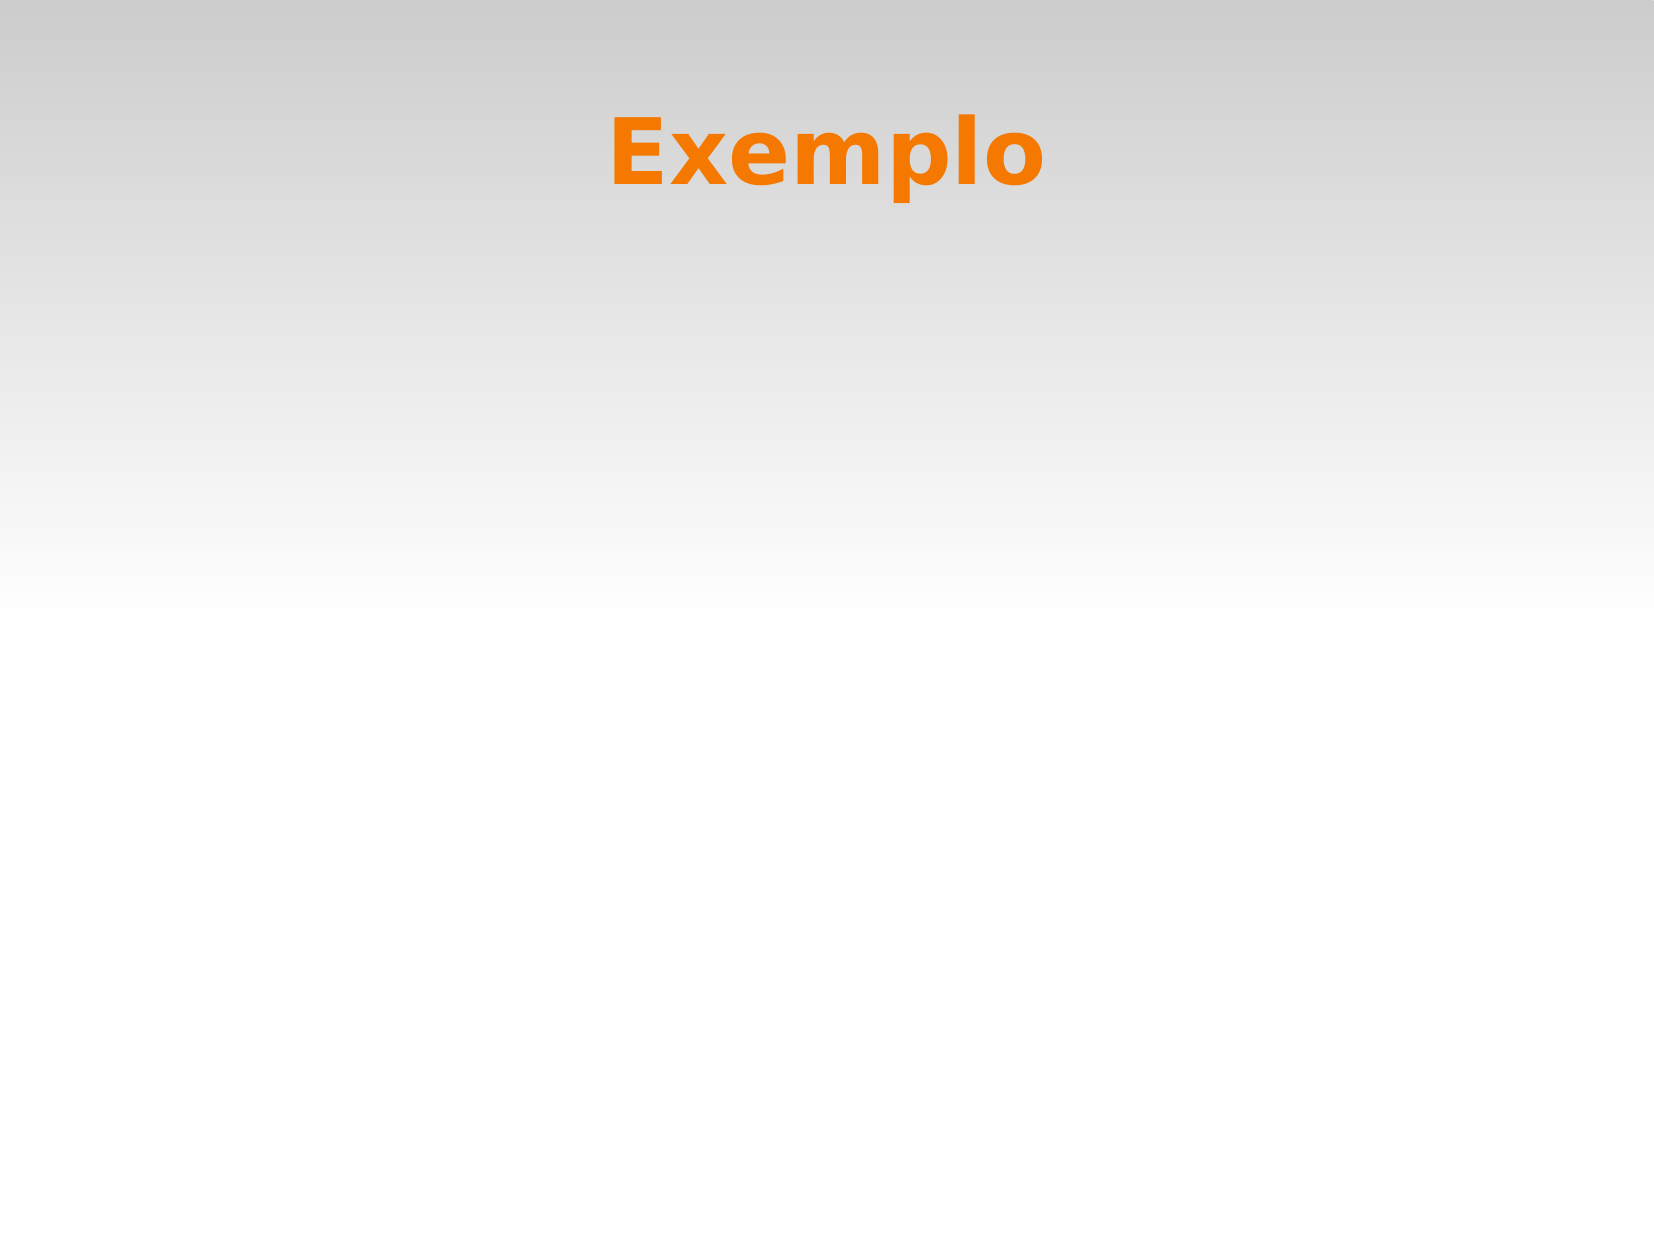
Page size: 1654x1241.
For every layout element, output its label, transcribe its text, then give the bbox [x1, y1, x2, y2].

title Exemplo [82, 56, 1571, 250]
